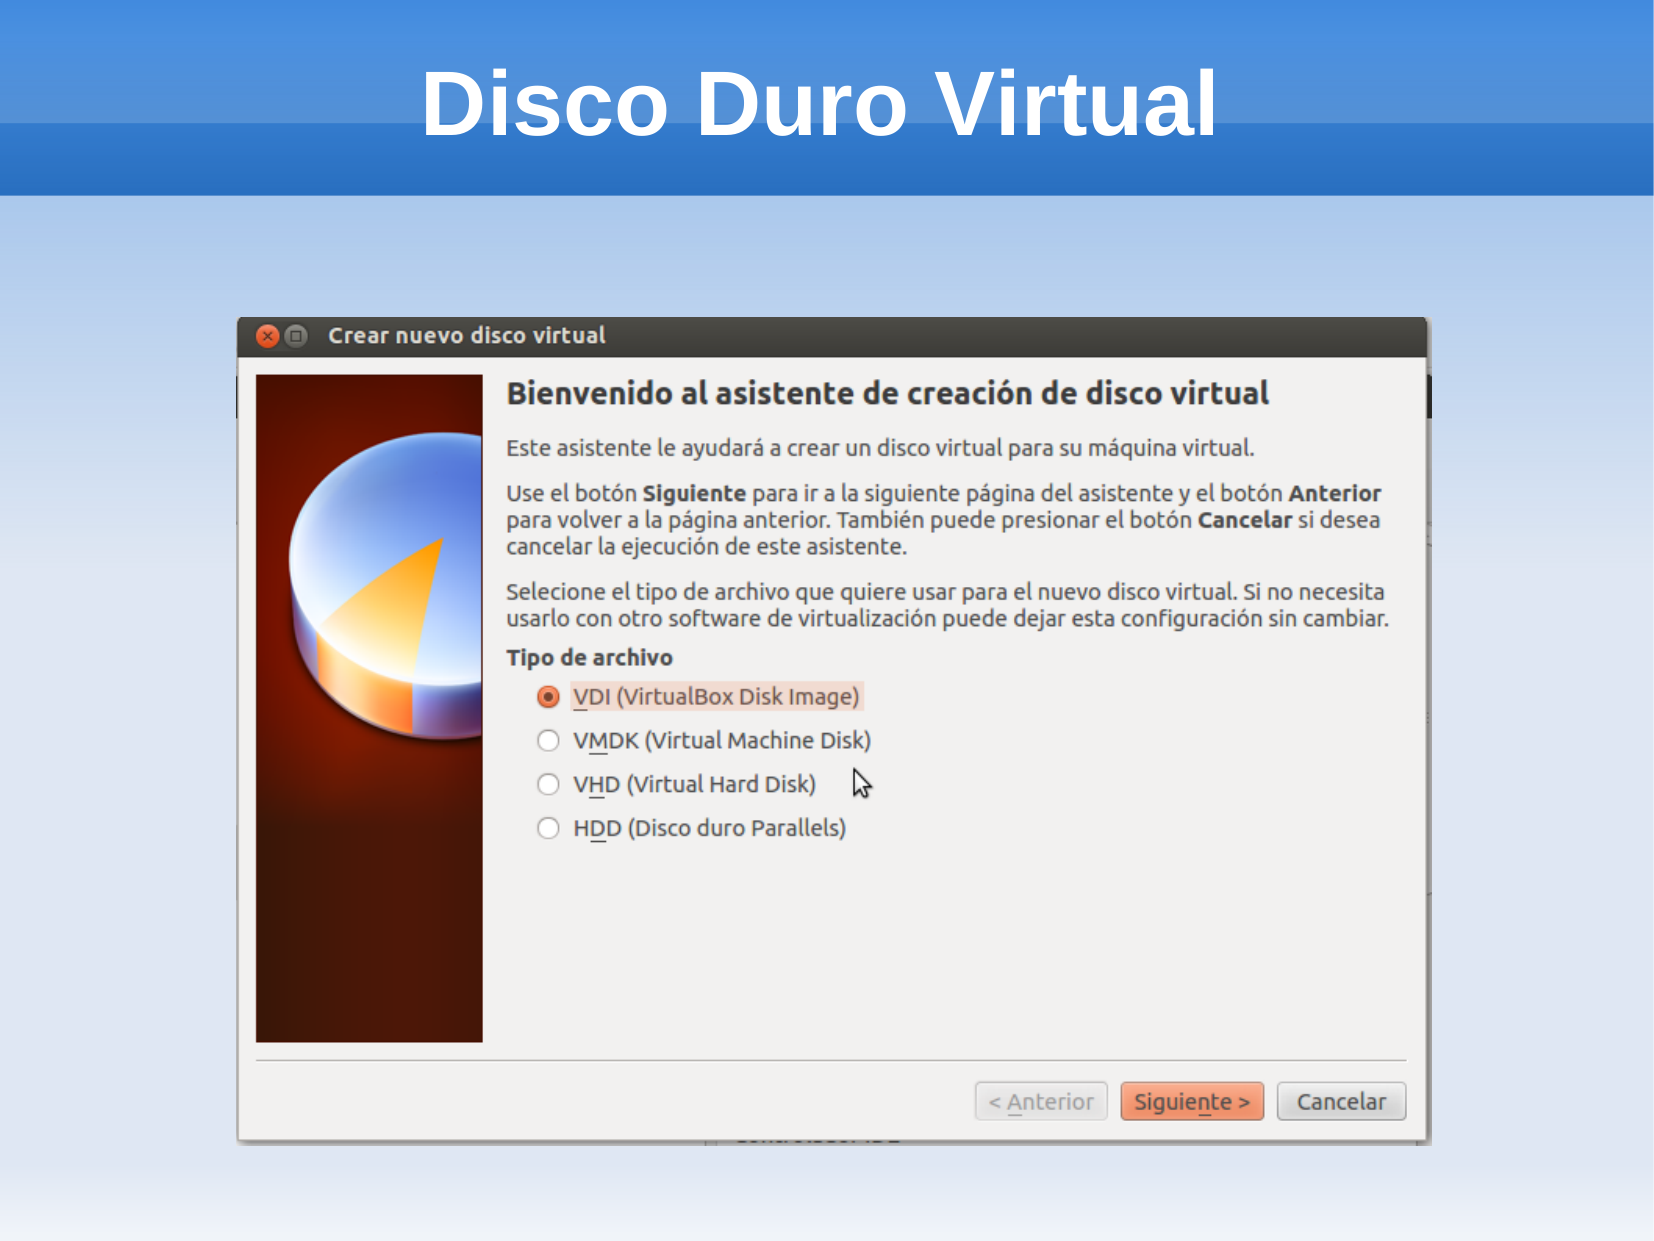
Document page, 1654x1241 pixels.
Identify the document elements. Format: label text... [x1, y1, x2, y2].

picture [0, 0, 1654, 1241]
title Disco Duro Virtual [76, 0, 1565, 208]
